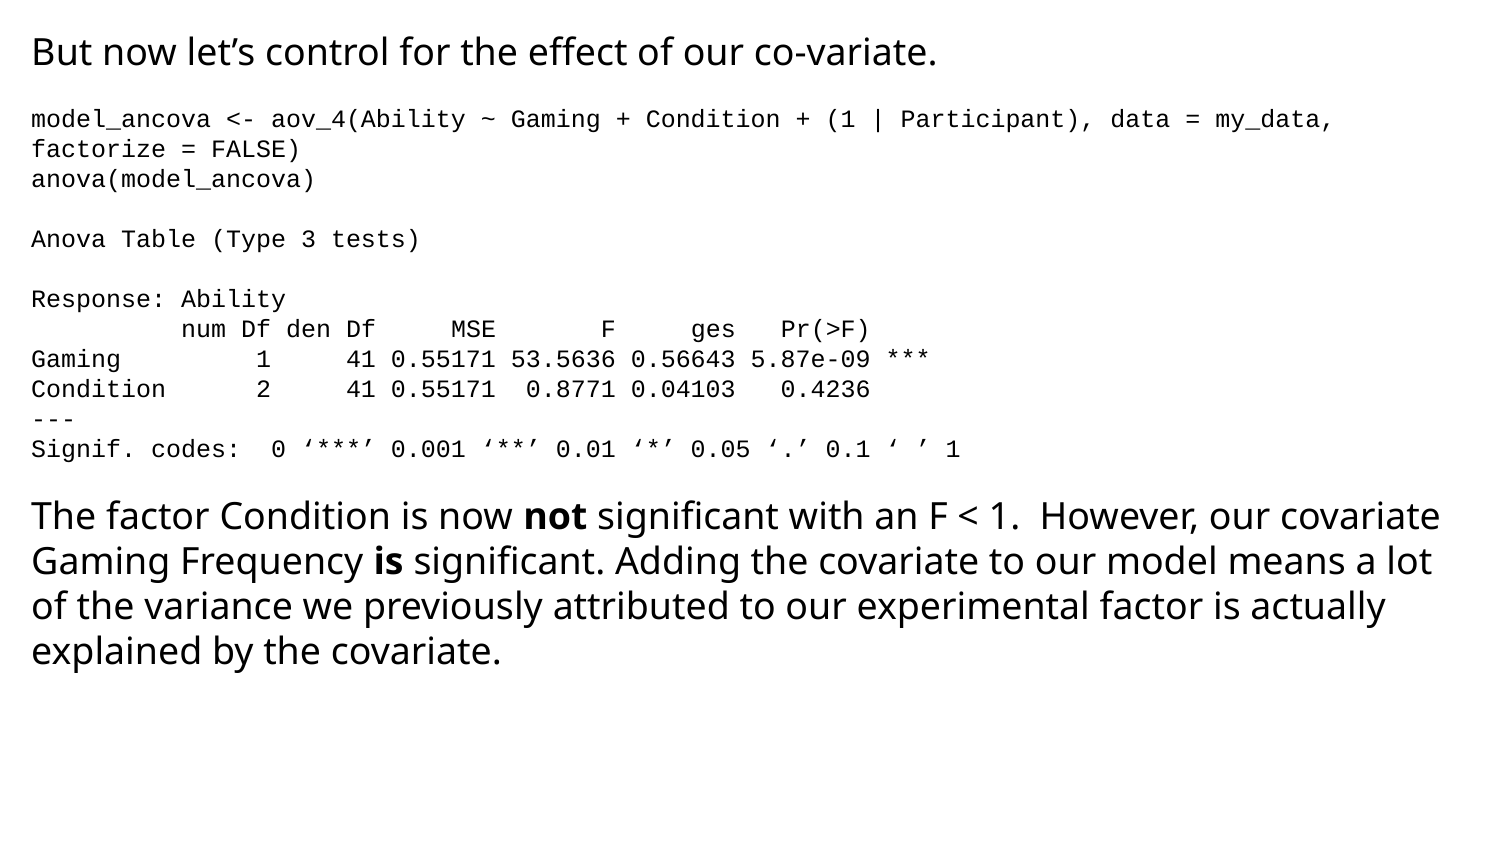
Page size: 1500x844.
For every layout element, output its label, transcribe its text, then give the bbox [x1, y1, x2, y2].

text_box But now let’s control for the effect of our co-variate. model_ancova <- aov_4(Ability ~ Gaming + Condition + (1 | Participant), data = my_data, factorize = FALSE) anova(model_ancova) Anova Table (Type 3 tests) Response: Ability num Df den Df MSE F ges Pr(>F) Gaming 1 41 0.55171 53.5636 0.56643 5.87e-09 *** Condition 2 41 0.55171 0.8771 0.04103 0.4236 --- Signif. codes: 0 ‘***’ 0.001 ‘**’ 0.01 ‘*’ 0.05 ‘.’ 0.1 ‘ ’ 1 The factor Condition is now not significant with an F < 1. However, our covariate Gaming Frequency is significant. Adding the covariate to our model means a lot of the variance we previously attributed to our experimental factor is actually explained by the covariate. [16, 13, 1481, 803]
